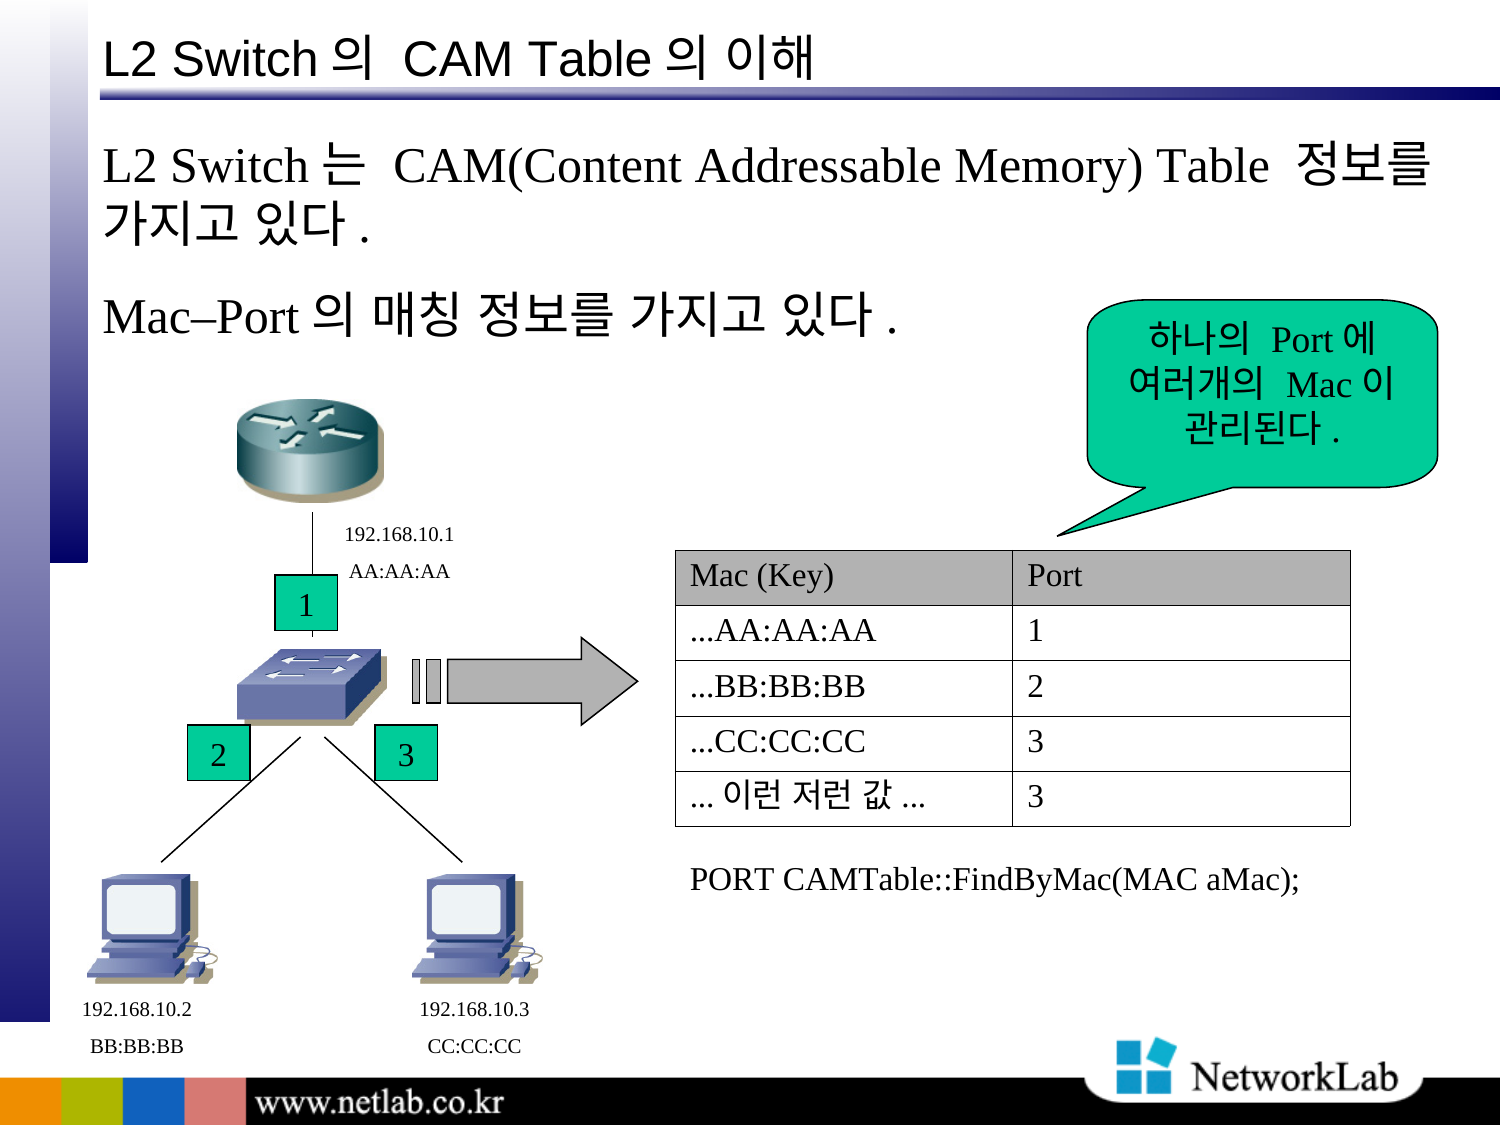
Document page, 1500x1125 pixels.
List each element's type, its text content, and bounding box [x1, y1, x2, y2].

table_cell ...이런 저런 값... [676, 772, 1012, 826]
picture [412, 874, 543, 984]
picture [87, 874, 218, 984]
table_header Mac (Key) [676, 551, 1012, 605]
table_cell ...CC:CC:CC [676, 717, 1012, 771]
text_box 하나의 Port에 여러개의 Mac이 관리된다. [1057, 299, 1438, 537]
text_box L2 Switch는 CAM(Content Addressable Memory) Table 정보를 가지고 있다. Mac–Port의 매칭 정보를 가지고 있다. [87, 125, 1500, 352]
table_cell ...BB:BB:BB [676, 661, 1012, 716]
picture [0, 1022, 1500, 1125]
table_cell 2 [1013, 661, 1350, 716]
picture [237, 399, 384, 503]
table_cell 1 [1013, 606, 1350, 660]
text_box [413, 659, 420, 703]
text_box PORT CAMTable::FindByMac(MAC aMac); [675, 849, 1351, 906]
table_cell 3 [1013, 717, 1350, 771]
text_box 192.168.10.2 BB:BB:BB [62, 987, 212, 1066]
text_box [447, 637, 638, 726]
picture [99, 95, 1500, 100]
table_cell 3 [1013, 772, 1350, 826]
table_cell ...AA:AA:AA [676, 606, 1012, 660]
picture [237, 649, 387, 727]
text_box 2 [187, 724, 251, 781]
table_header Port [1013, 551, 1350, 605]
text_box 192.168.10.3 CC:CC:CC [399, 987, 550, 1066]
text_box [427, 659, 441, 703]
text_box 3 [375, 724, 438, 781]
text_box 192.168.10.1 AA:AA:AA [324, 512, 475, 591]
text_box L2 Switch의 CAM Table의 이해 [87, 18, 1500, 95]
text_box 1 [275, 574, 338, 631]
